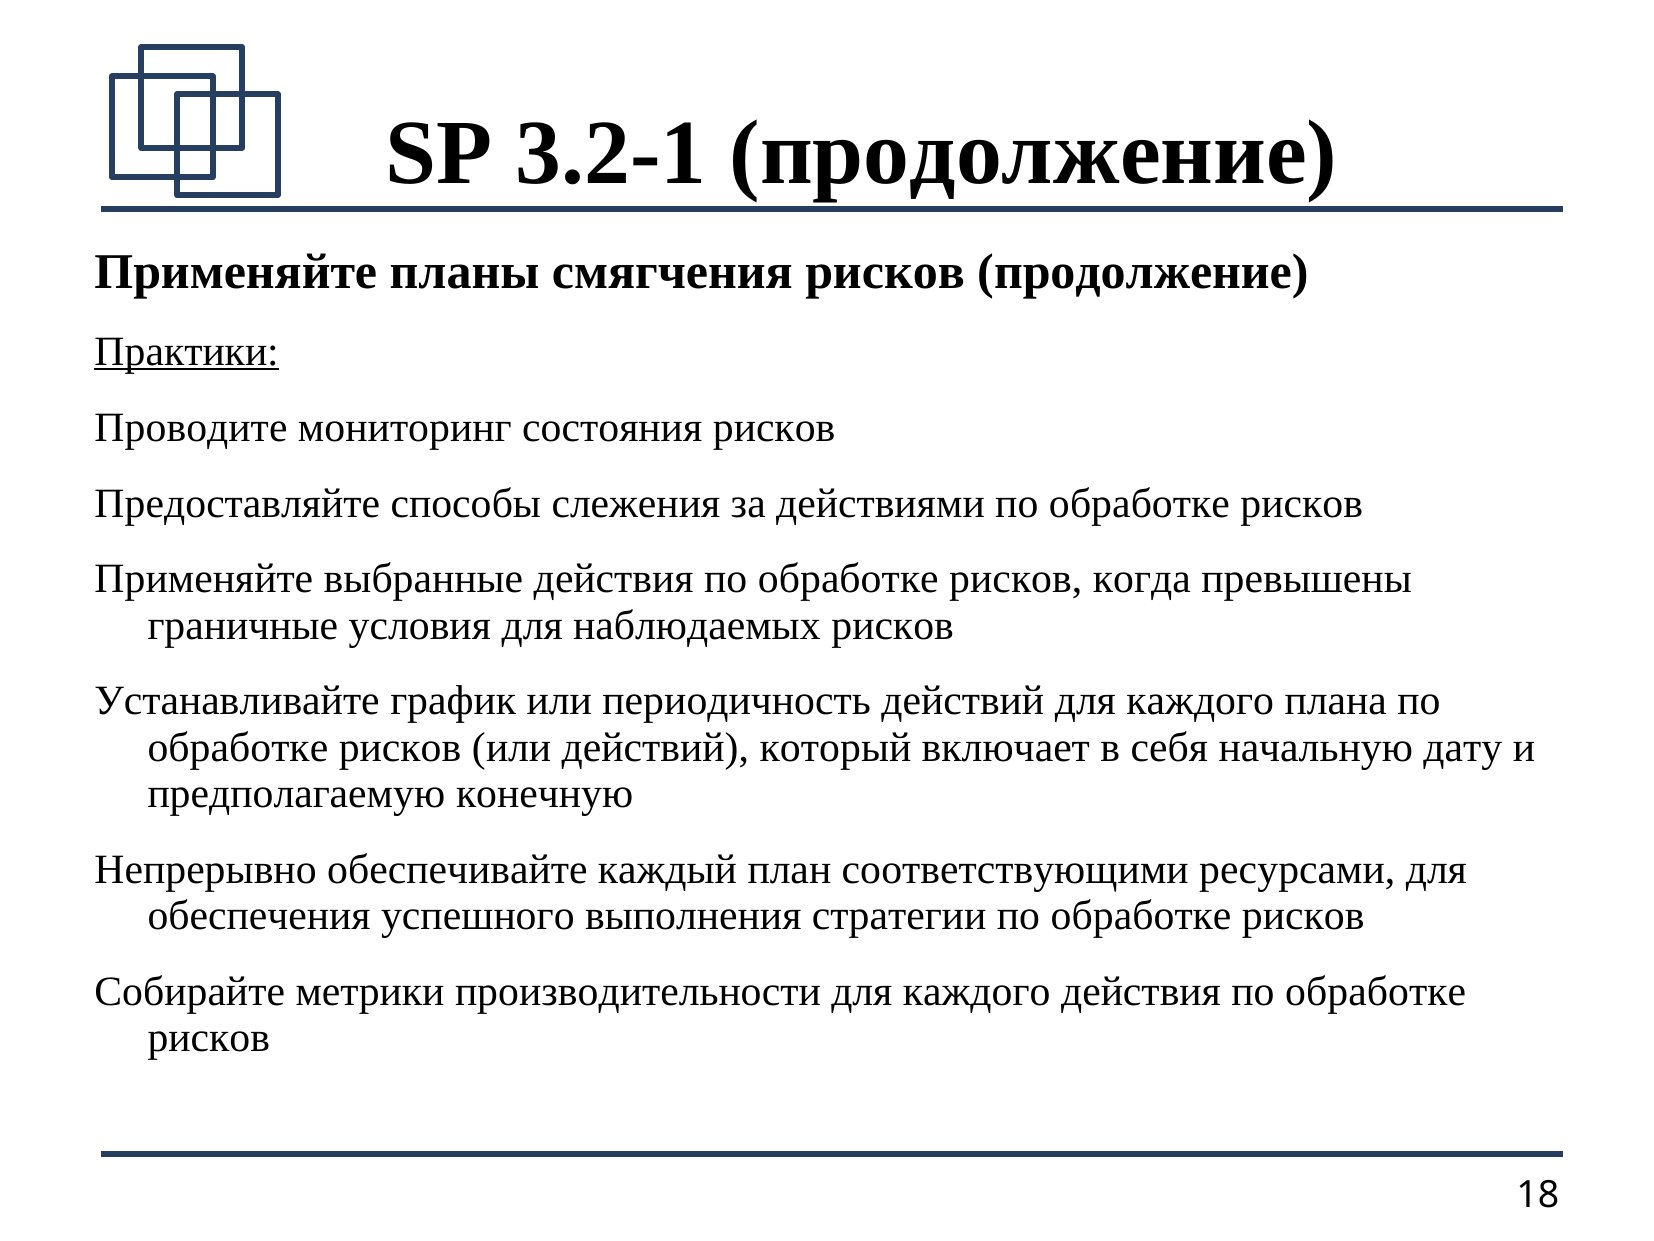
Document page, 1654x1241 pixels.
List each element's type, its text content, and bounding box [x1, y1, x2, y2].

list Применяйте планы смягчения рисков (продолжение) Практики: Проводите мониторинг состояния рисков Предоставляйте способы слежения за действиями по обработке рисков Применяйте выбранные действия по обработке рисков, когда превышены граничные условия для наблюдаемых рисков Устанавливайте график или периодичность действий для каждого плана по обработке рисков (или действий), который включает в себя начальную дату и предполагаемую конечную Непрерывно обеспечивайте каждый план соответствующими ресурсами, для обеспечения успешного выполнения стратегии по обработке рисков Собирайте метрики производительности для каждого действия по обработке рисков [76, 243, 1565, 1241]
title SP 3.2-1 (продолжение) [82, 49, 1571, 257]
